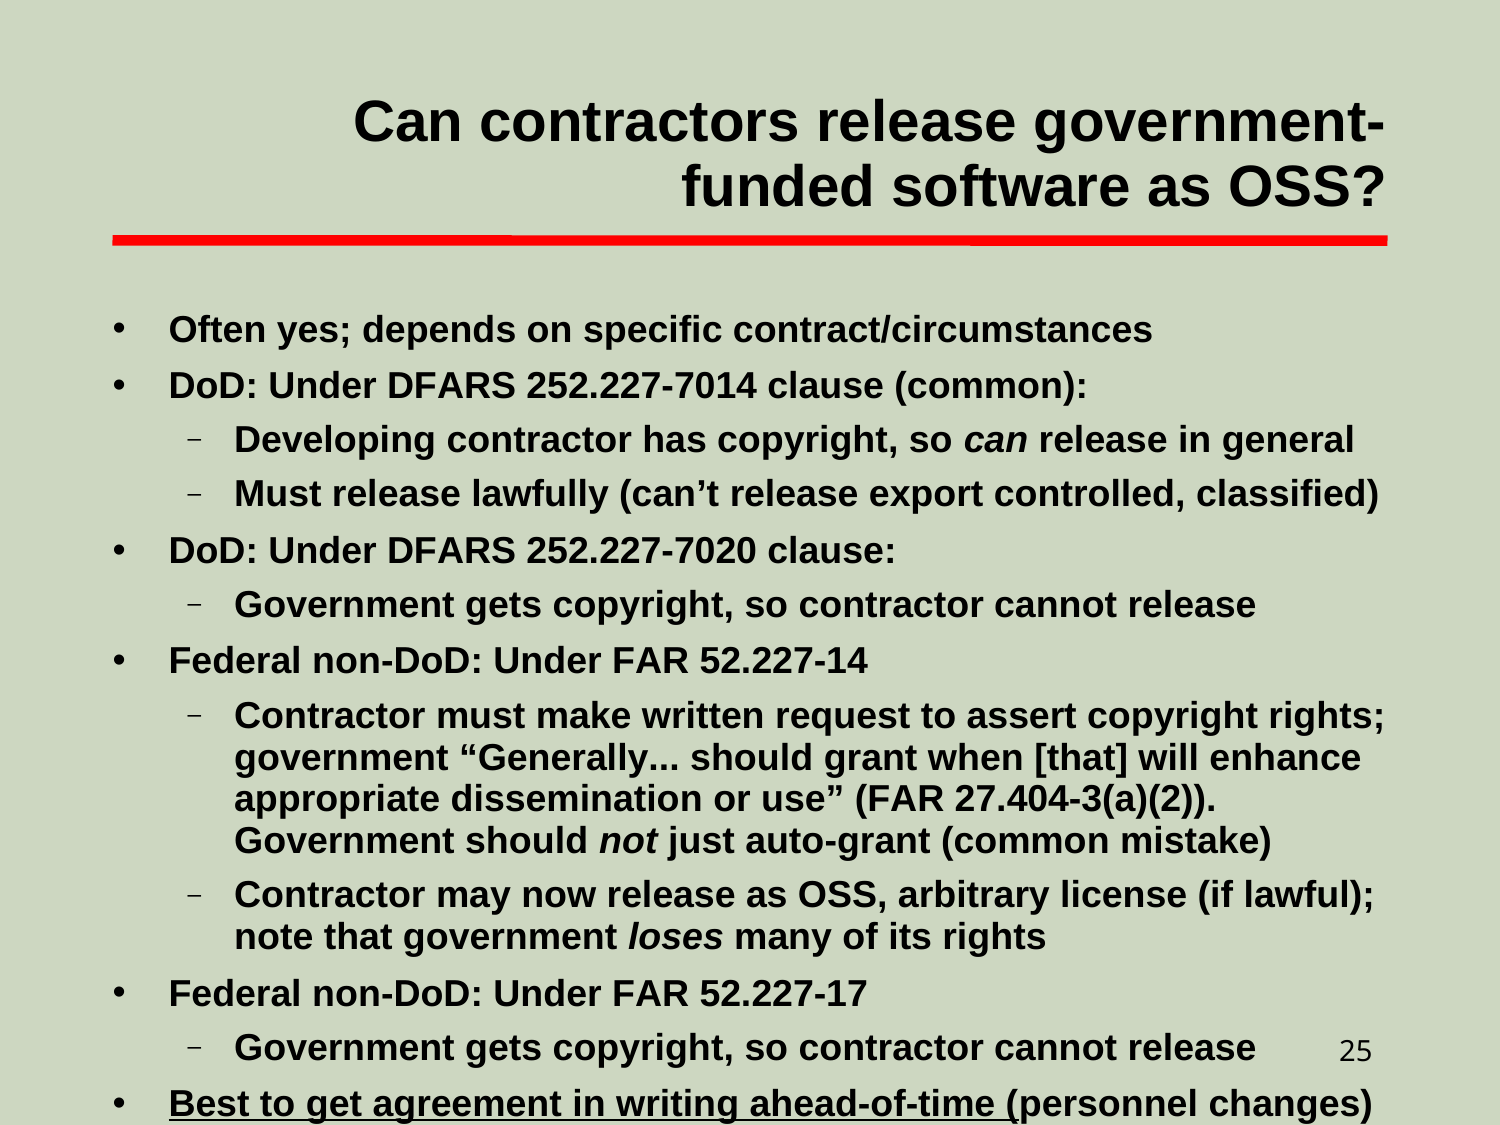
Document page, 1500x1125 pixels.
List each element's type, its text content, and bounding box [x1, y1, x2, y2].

title Can contractors release government-funded software as OSS? [337, 85, 1388, 224]
list Often yes; depends on specific contract/circumstances DoD: Under DFARS 252.227-7014 clause (common): Developing contractor has copyright, so can release in general Must release lawfully (can’t release export controlled, classified) DoD: Under DFARS 252.227-7020 clause: Government gets copyright, so contractor cannot release Federal non-DoD: Under FAR 52.227-14 Contractor must make written request to assert copyright rights; government “Generally... should grant when [that] will enhance appropriate dissemination or use” (FAR 27.404-3(a)(2)). Government should not just auto-grant (common mistake) Contractor may now release as OSS, arbitrary license (if lawful); note that government loses many of its rights Federal non-DoD: Under FAR 52.227-17 Government gets copyright, so contractor cannot release Best to get agreement in writing ahead-of-time (personnel changes) [112, 308, 1388, 1125]
